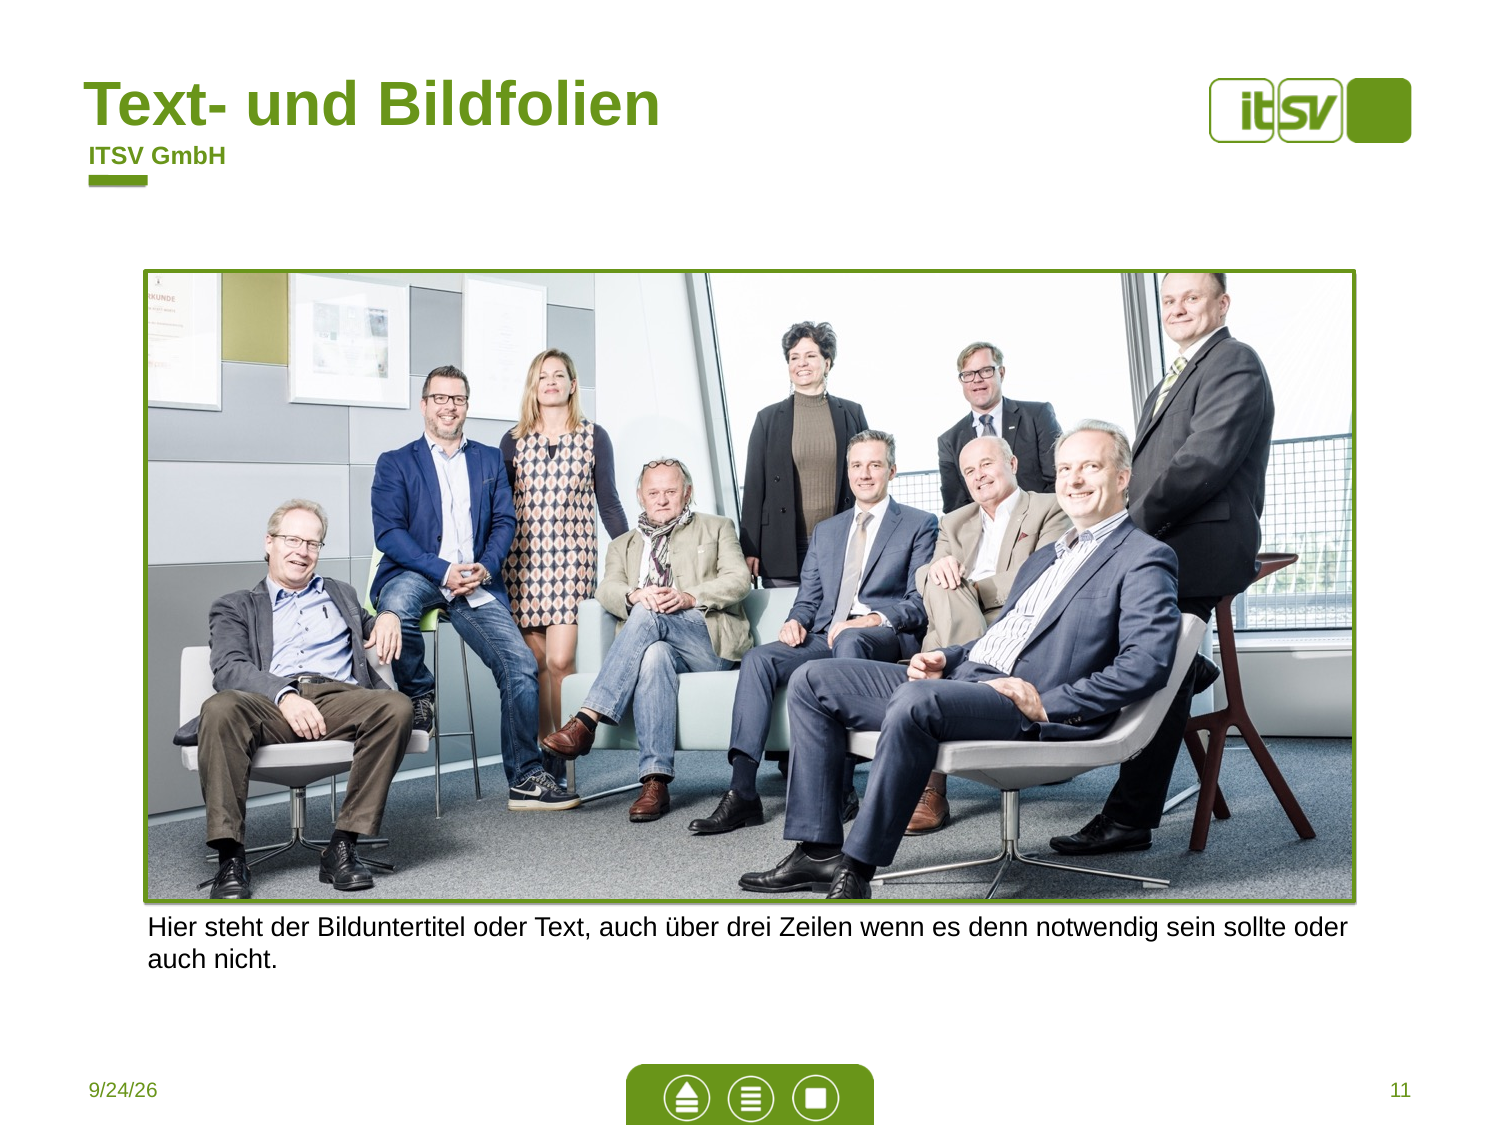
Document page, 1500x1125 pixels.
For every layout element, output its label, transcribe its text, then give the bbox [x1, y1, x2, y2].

slide_number 2/24/20 [88, 1076, 425, 1115]
slide_number <number> [1074, 1076, 1412, 1115]
list Hier steht der Bilduntertitel oder Text, auch über drei Zeilen wenn es denn notwendig sein sollte oder auch nicht. [147, 909, 1353, 943]
title Text- und Bildfolien [83, 62, 1197, 139]
picture [626, 1064, 874, 1125]
picture [1209, 78, 1412, 143]
picture [147, 273, 1353, 899]
